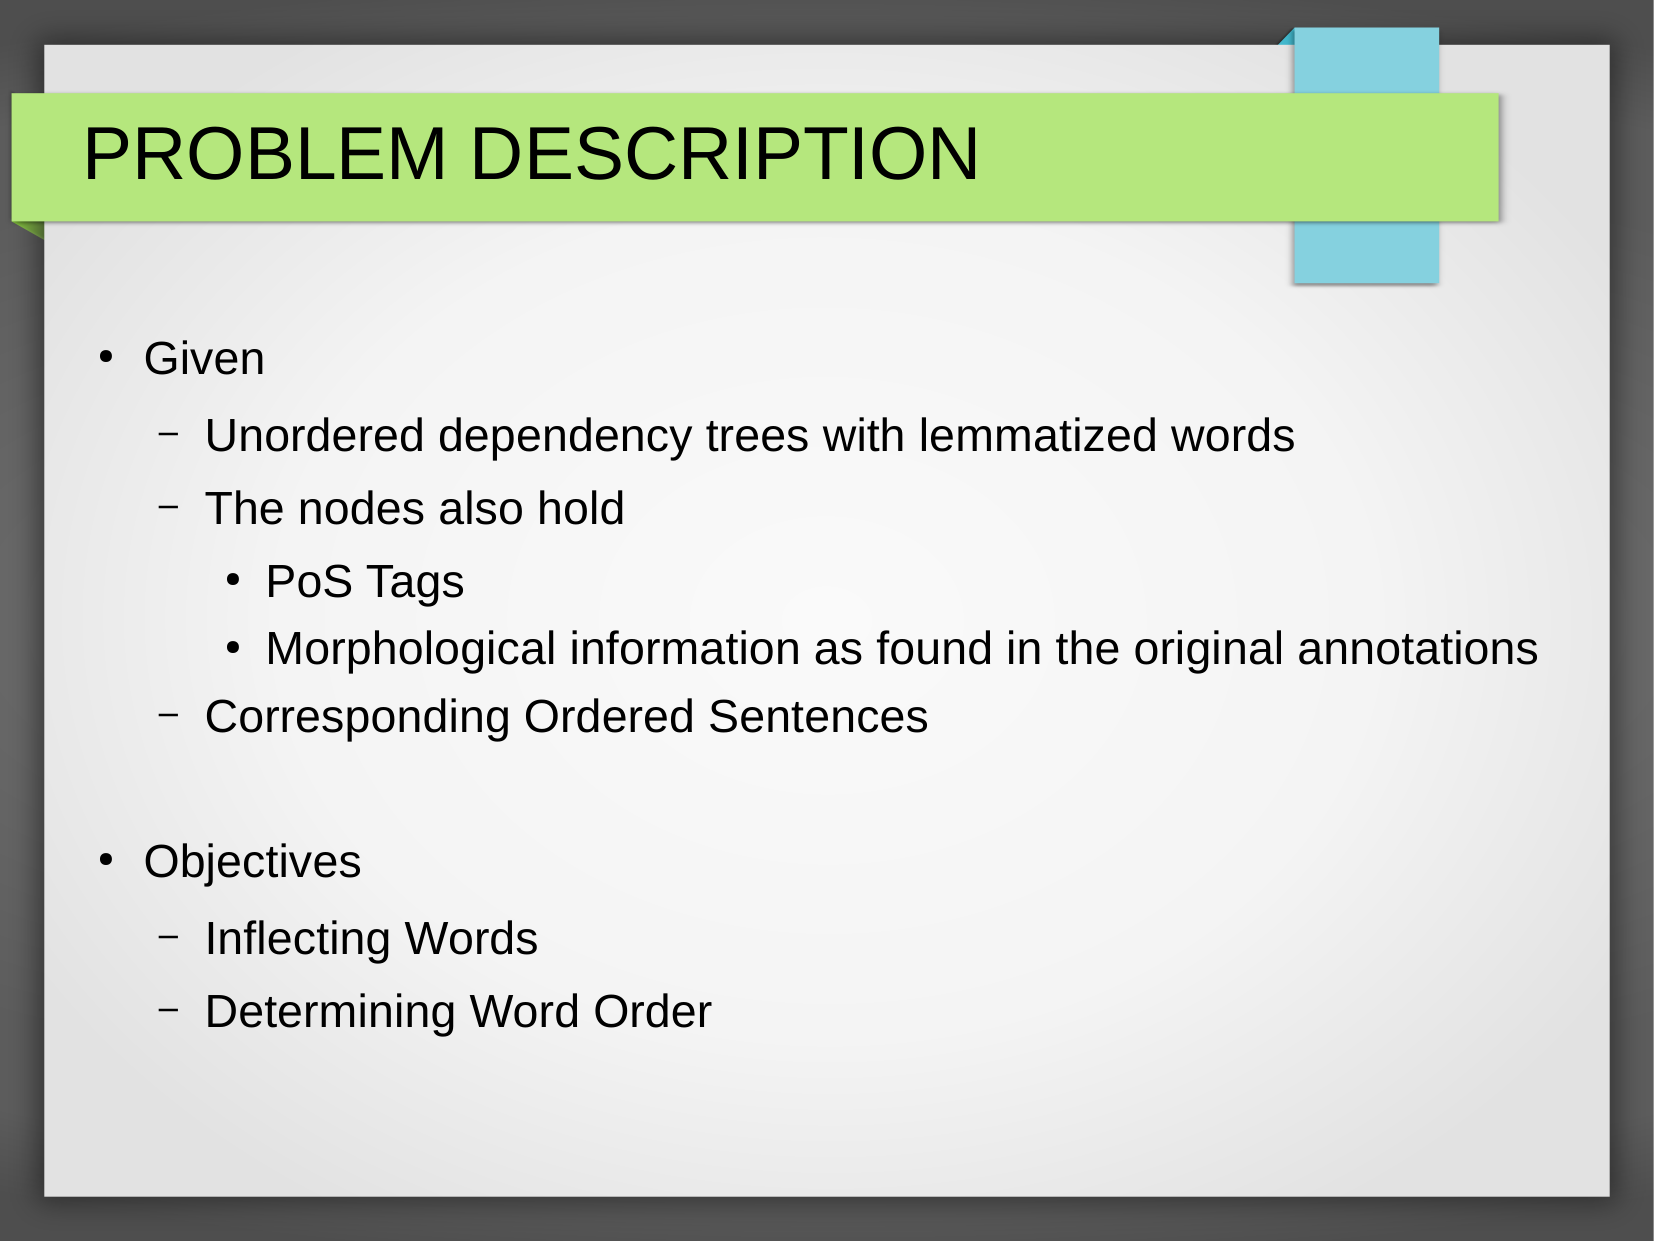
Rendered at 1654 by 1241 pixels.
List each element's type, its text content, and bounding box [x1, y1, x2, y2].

picture [0, 0, 1654, 1241]
list Given Unordered dependency trees with lemmatized words The nodes also hold PoS Tags Morphological information as found in the original annotations Corresponding Ordered Sentences Objectives Inflecting Words Determining Word Order [82, 331, 1571, 1052]
title PROBLEM DESCRIPTION [82, 94, 1264, 213]
